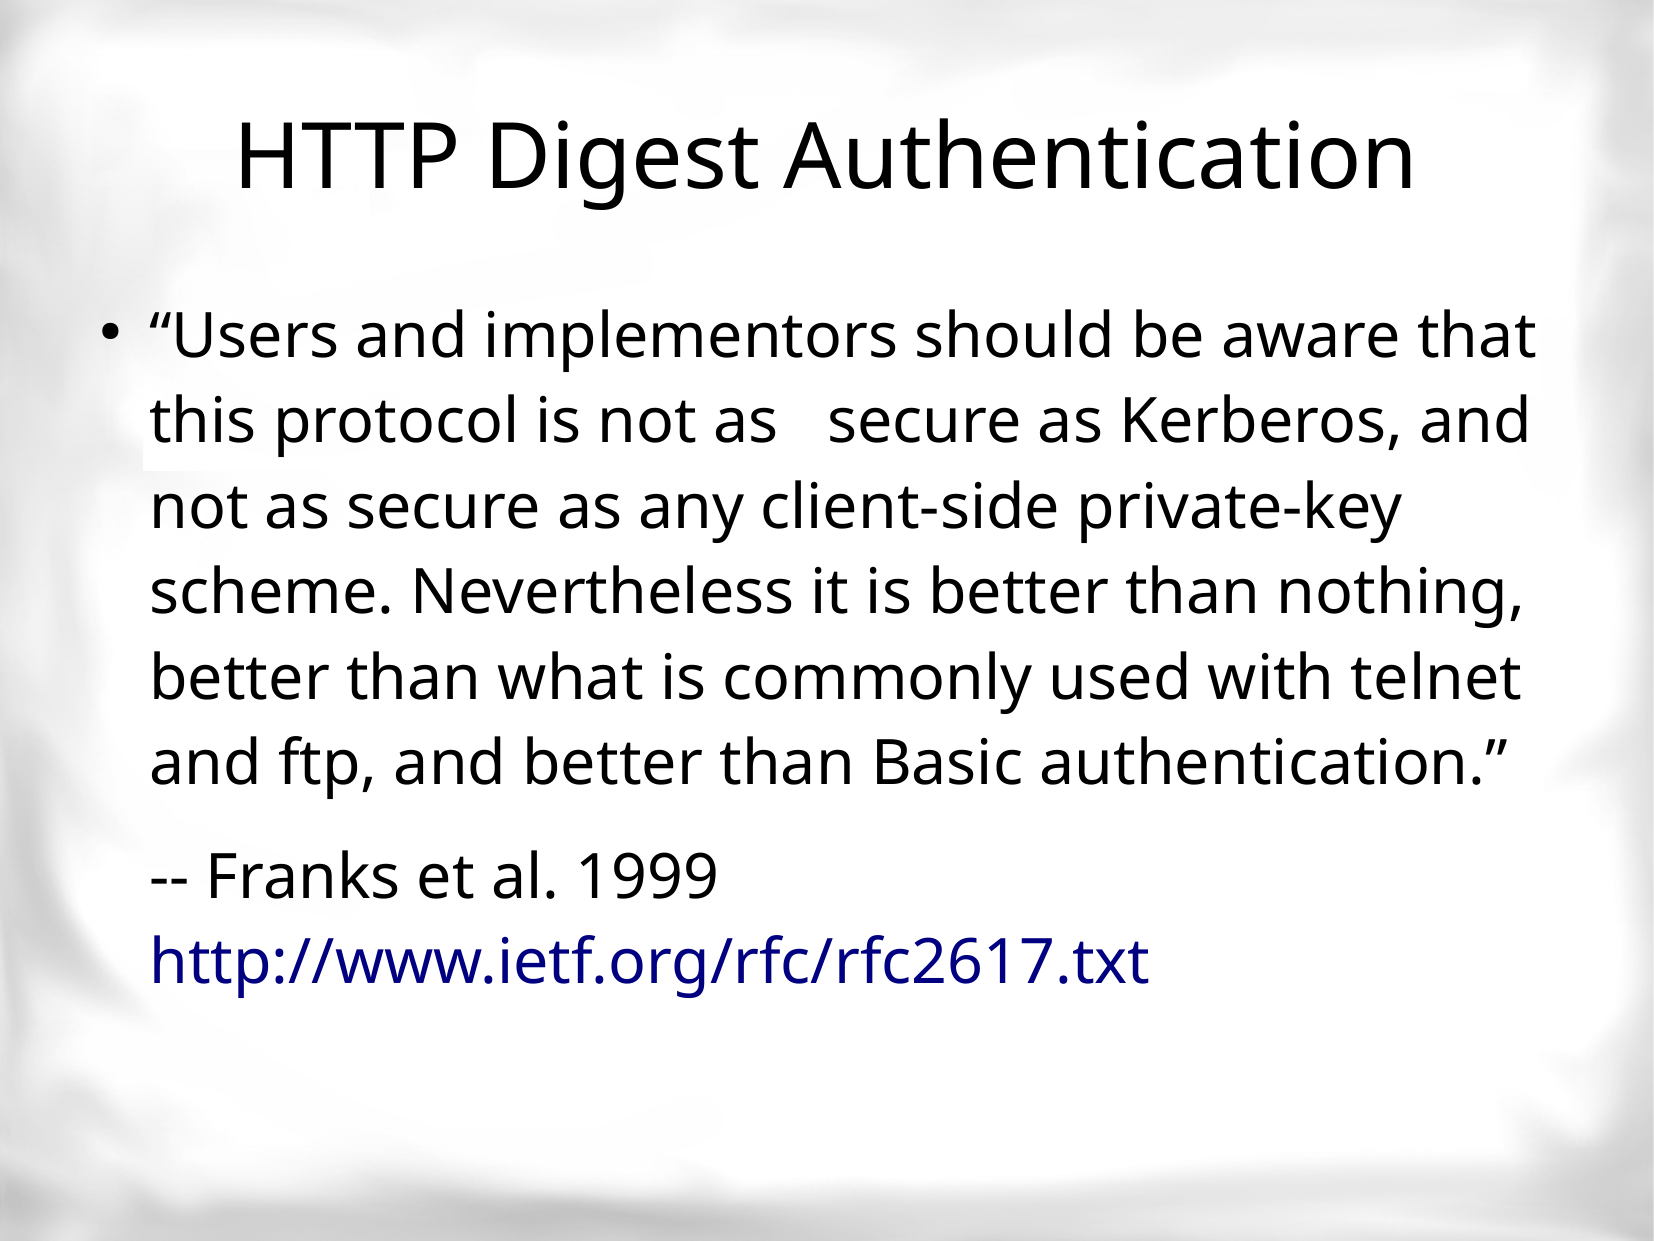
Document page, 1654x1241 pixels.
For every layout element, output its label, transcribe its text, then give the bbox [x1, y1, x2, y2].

picture [0, 0, 1654, 1241]
title HTTP Digest Authentication [82, 49, 1571, 257]
list “Users and implementors should be aware that this protocol is not as secure as Kerberos, and not as secure as any client-side private-key scheme. Nevertheless it is better than nothing, better than what is commonly used with telnet and ftp, and better than Basic authentication.” -- Franks et al. 1999 http://www.ietf.org/rfc/rfc2617.txt [82, 290, 1571, 1010]
